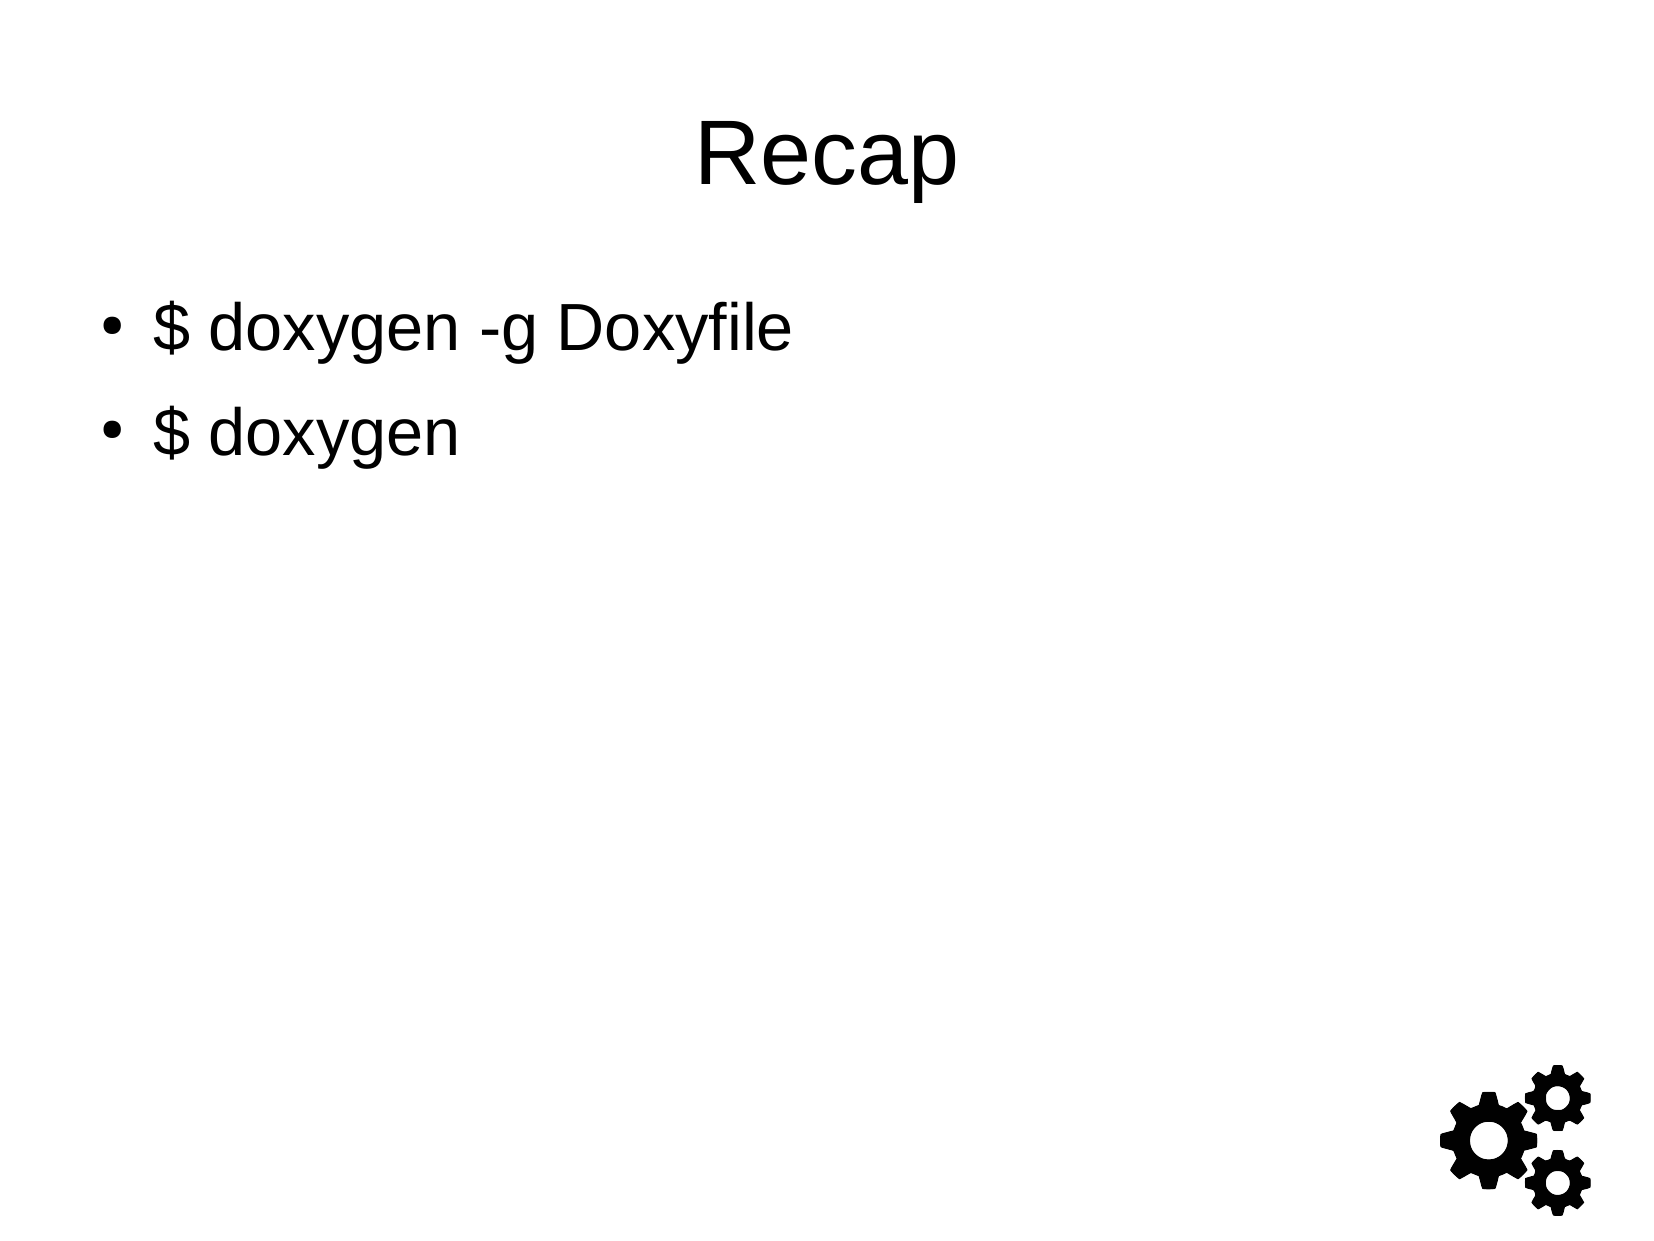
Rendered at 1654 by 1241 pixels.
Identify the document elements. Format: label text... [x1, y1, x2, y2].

list $ doxygen -g Doxyfile $ doxygen [82, 290, 1571, 1010]
title Recap [82, 49, 1571, 257]
picture [1440, 1065, 1591, 1216]
